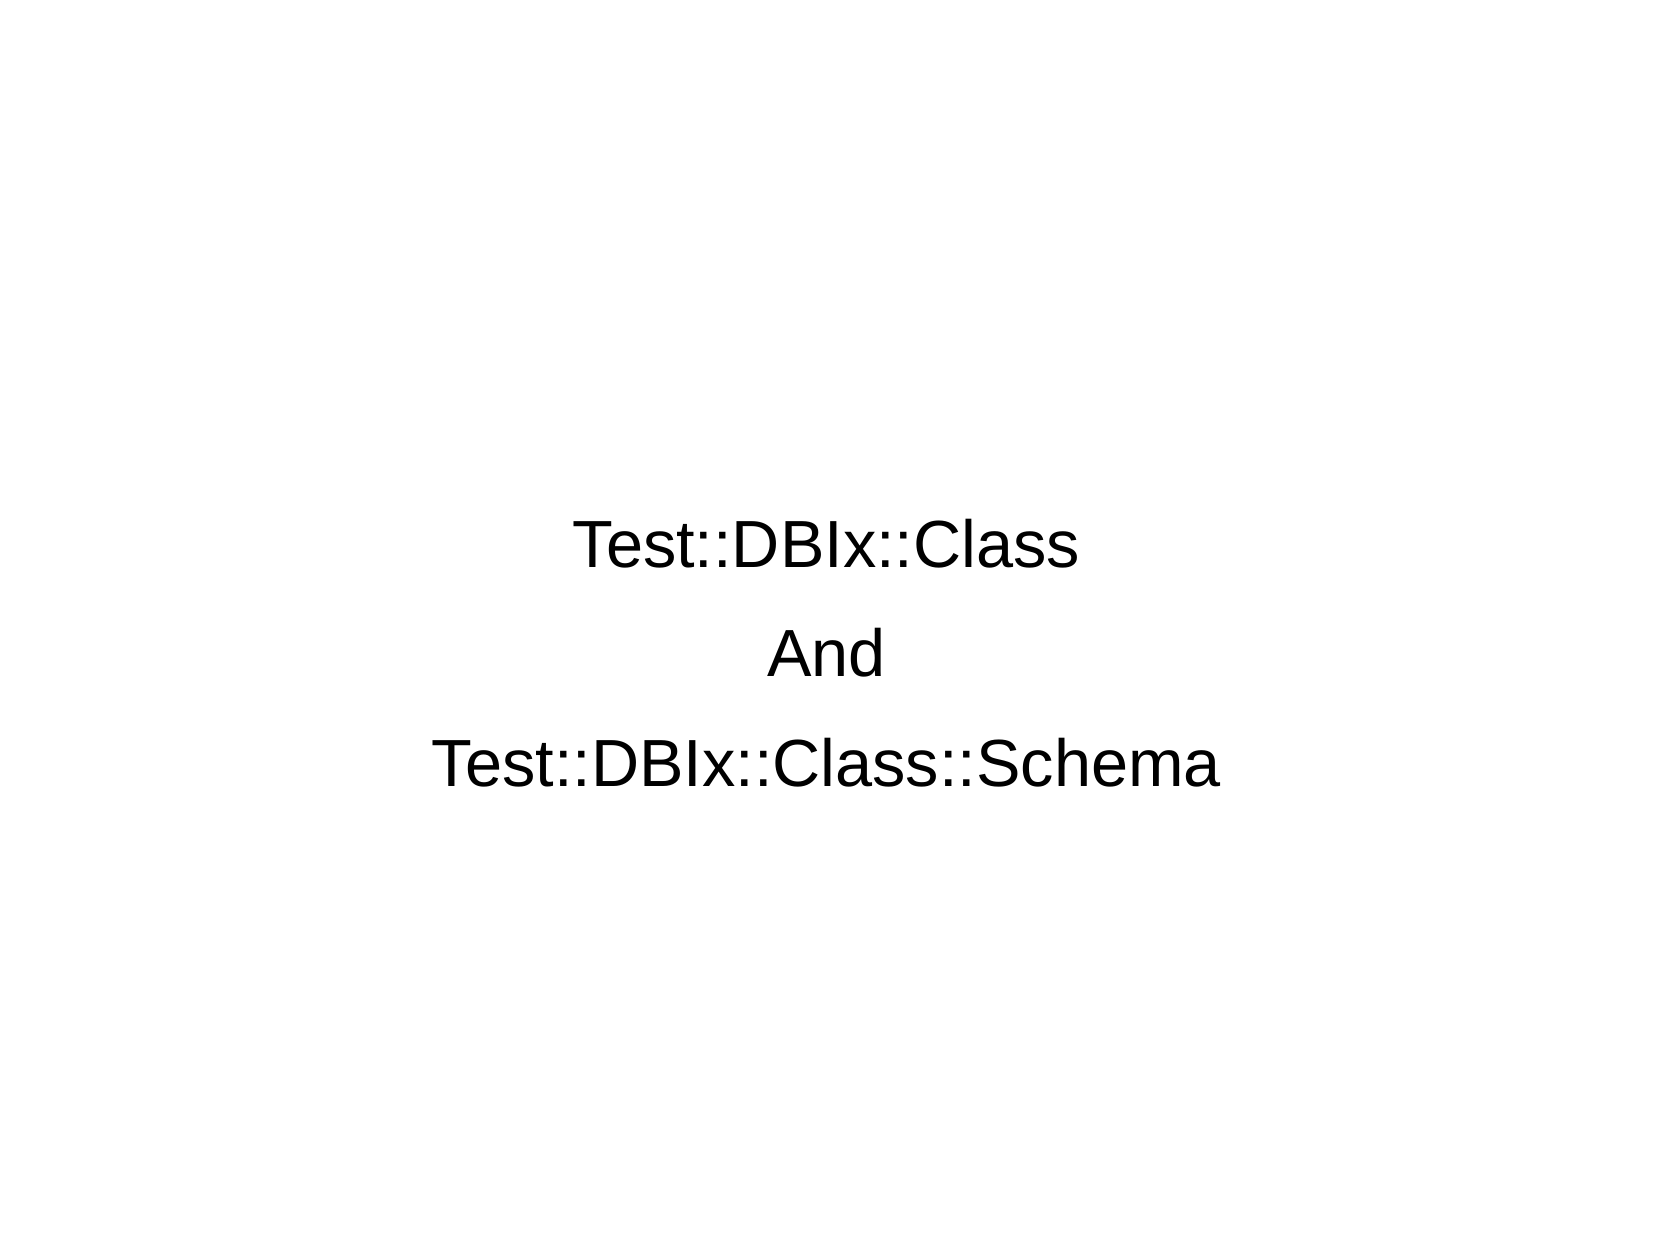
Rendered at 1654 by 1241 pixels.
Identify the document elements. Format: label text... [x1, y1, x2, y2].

subtitle Test::DBIx::Class And Test::DBIx::Class::Schema [82, 290, 1571, 1010]
